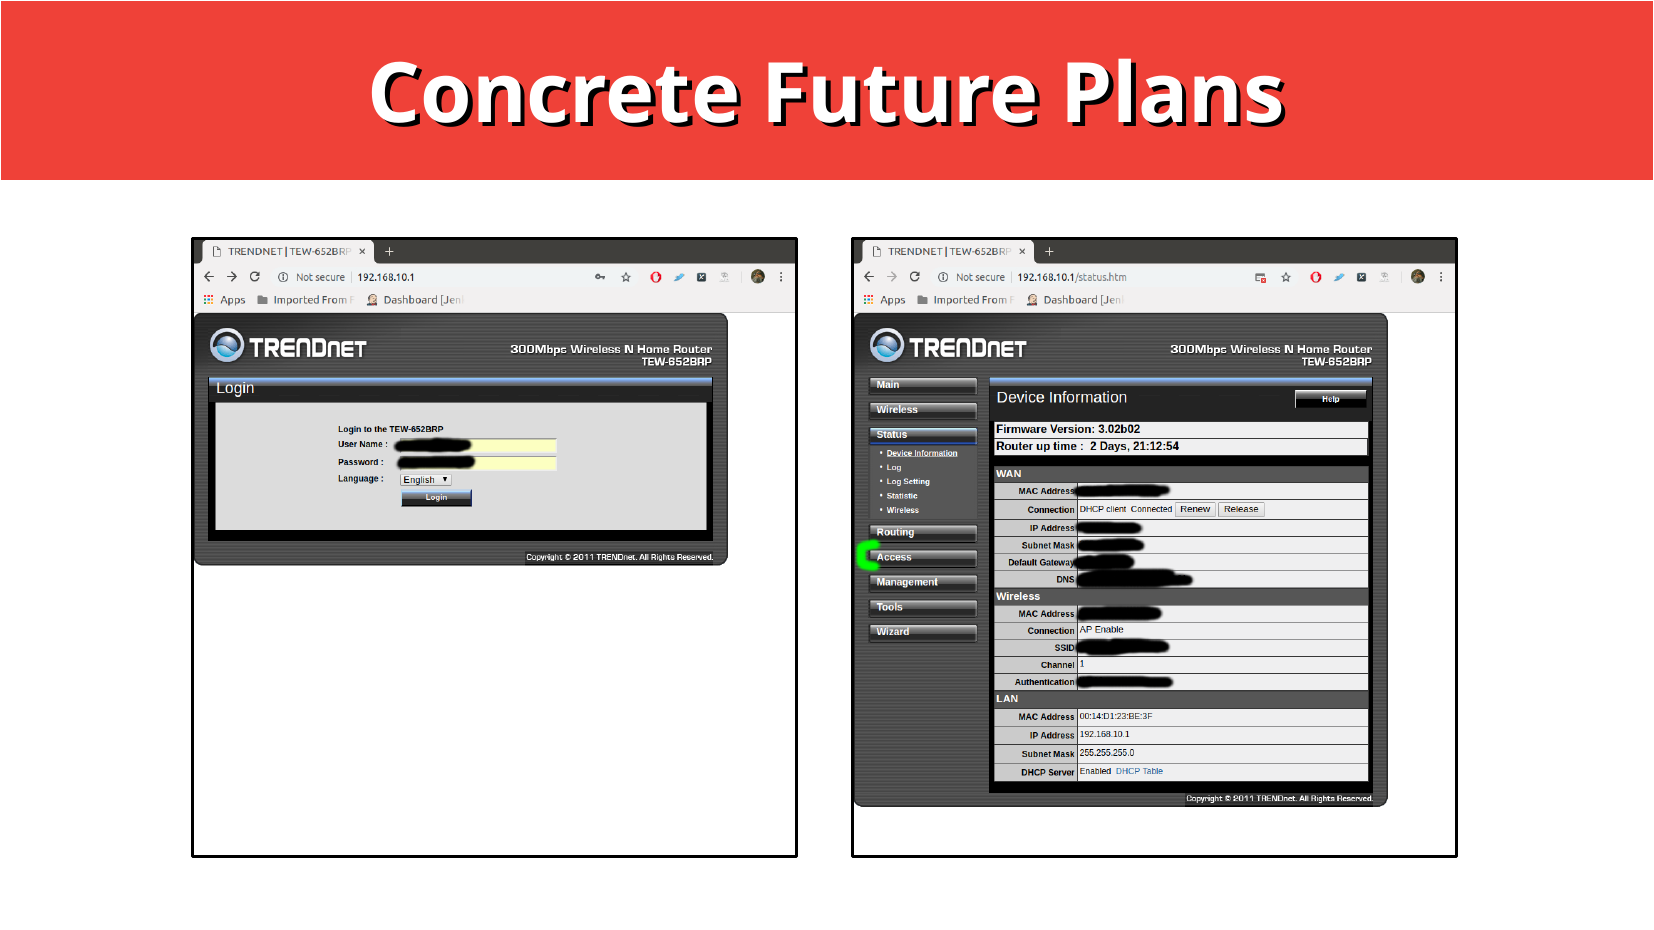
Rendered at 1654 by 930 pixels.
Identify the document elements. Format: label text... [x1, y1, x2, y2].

picture [853, 240, 1456, 856]
text_box Concrete Future Plans [0, 0, 1653, 181]
picture [193, 240, 796, 856]
subtitle [82, 217, 1571, 757]
